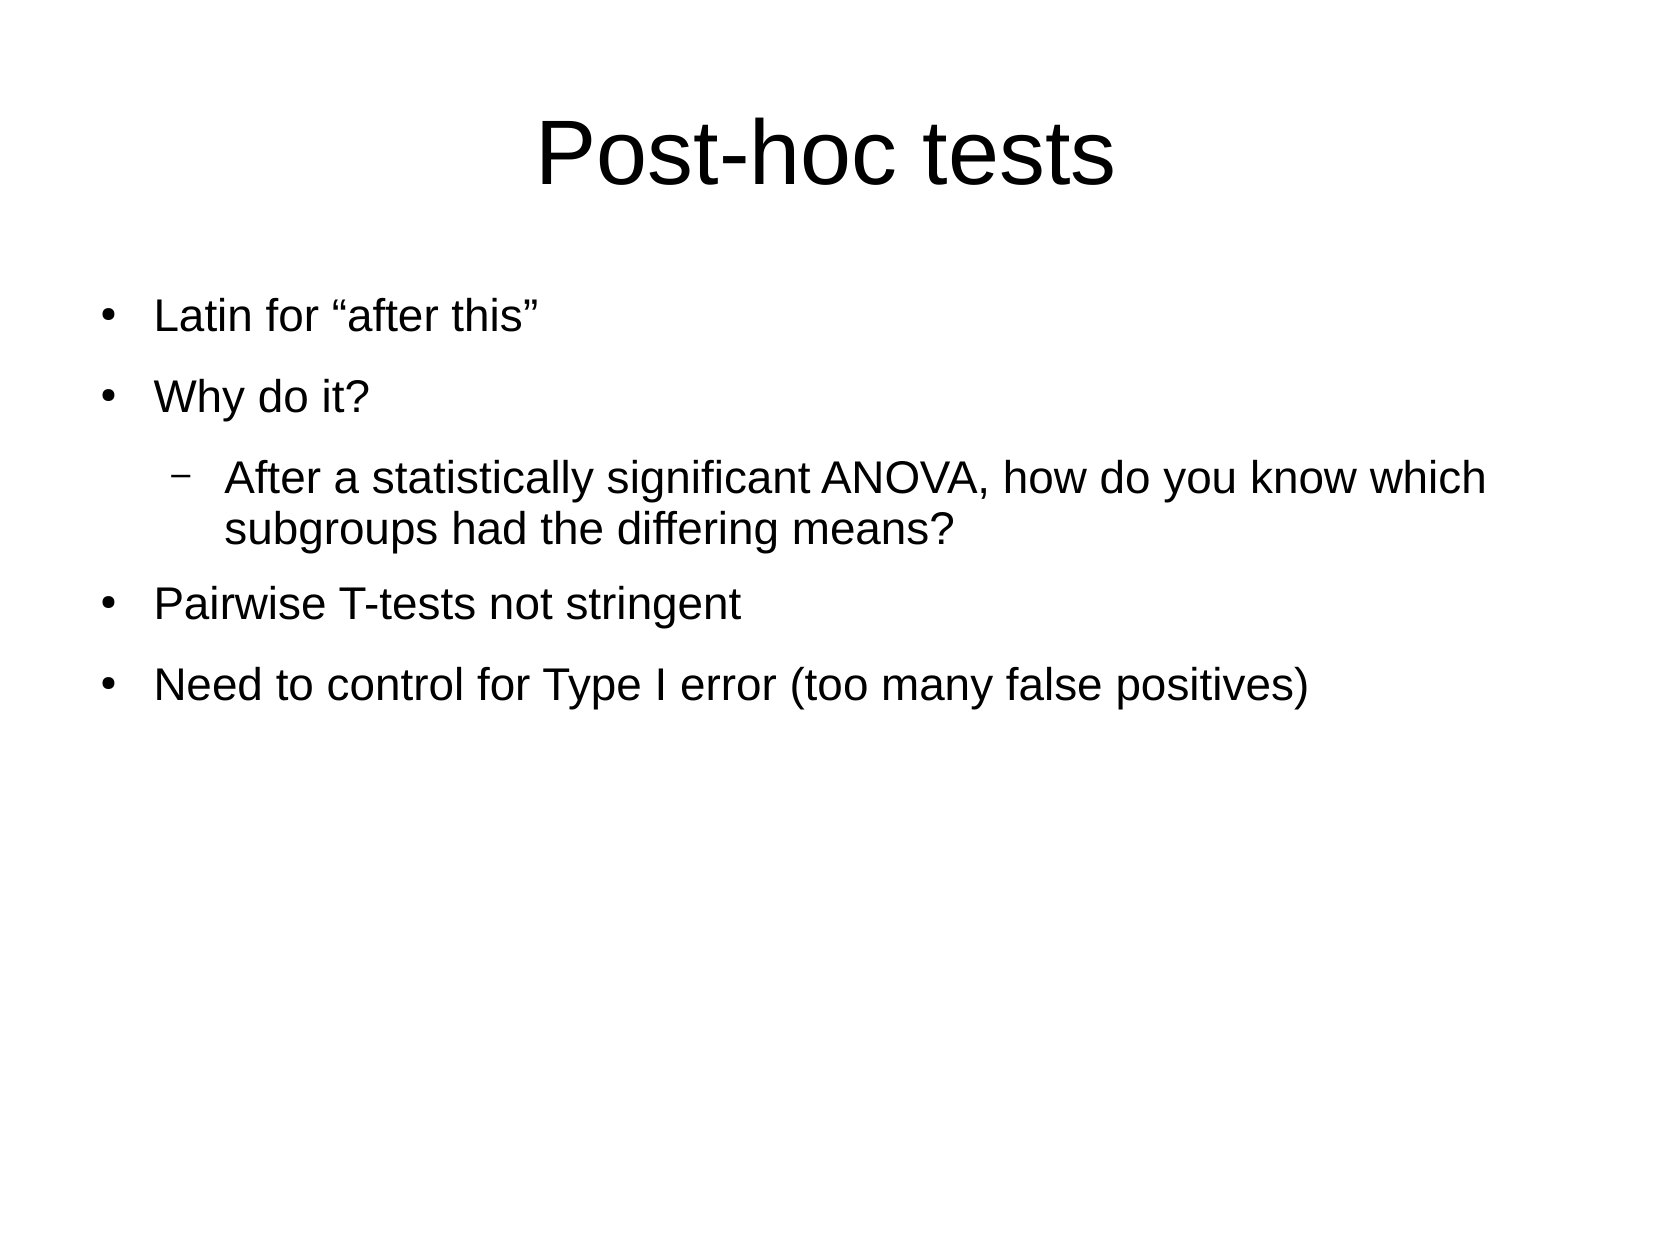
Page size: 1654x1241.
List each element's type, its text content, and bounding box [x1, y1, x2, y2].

title Post-hoc tests [82, 49, 1571, 257]
list Latin for “after this” Why do it? After a statistically significant ANOVA, how do you know which subgroups had the differing means? Pairwise T-tests not stringent Need to control for Type I error (too many false positives) [82, 290, 1571, 1010]
